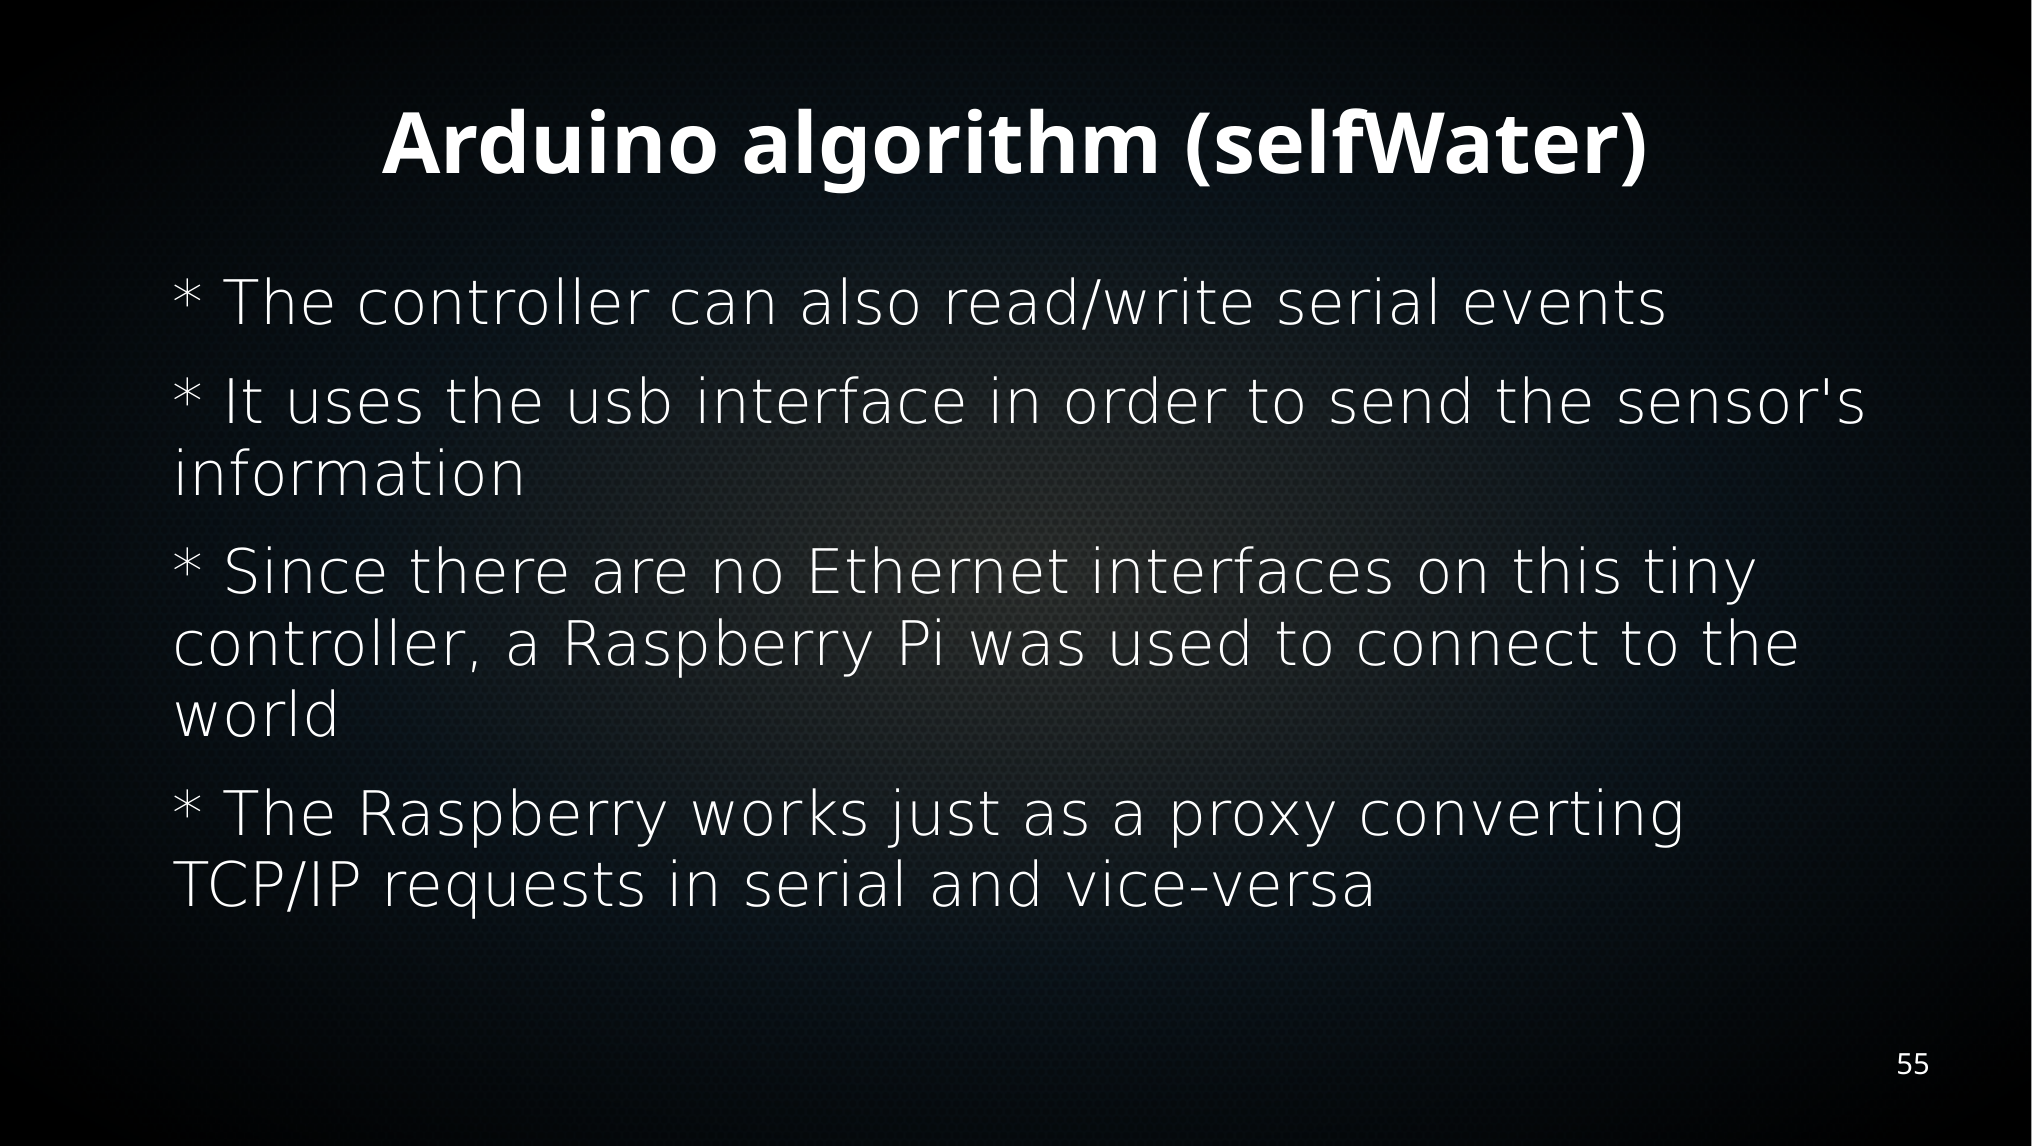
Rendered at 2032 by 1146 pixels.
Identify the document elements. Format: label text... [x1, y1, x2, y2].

picture [0, 0, 2032, 1146]
title Arduino algorithm (selfWater) [101, 45, 1930, 237]
list * The controller can also read/write serial events * It uses the usb interface in order to send the sensor's information * Since there are no Ethernet interfaces on this tiny controller, a Raspberry Pi was used to connect to the world * The Raspberry works just as a proxy converting TCP/IP requests in serial and vice-versa [101, 268, 1890, 933]
